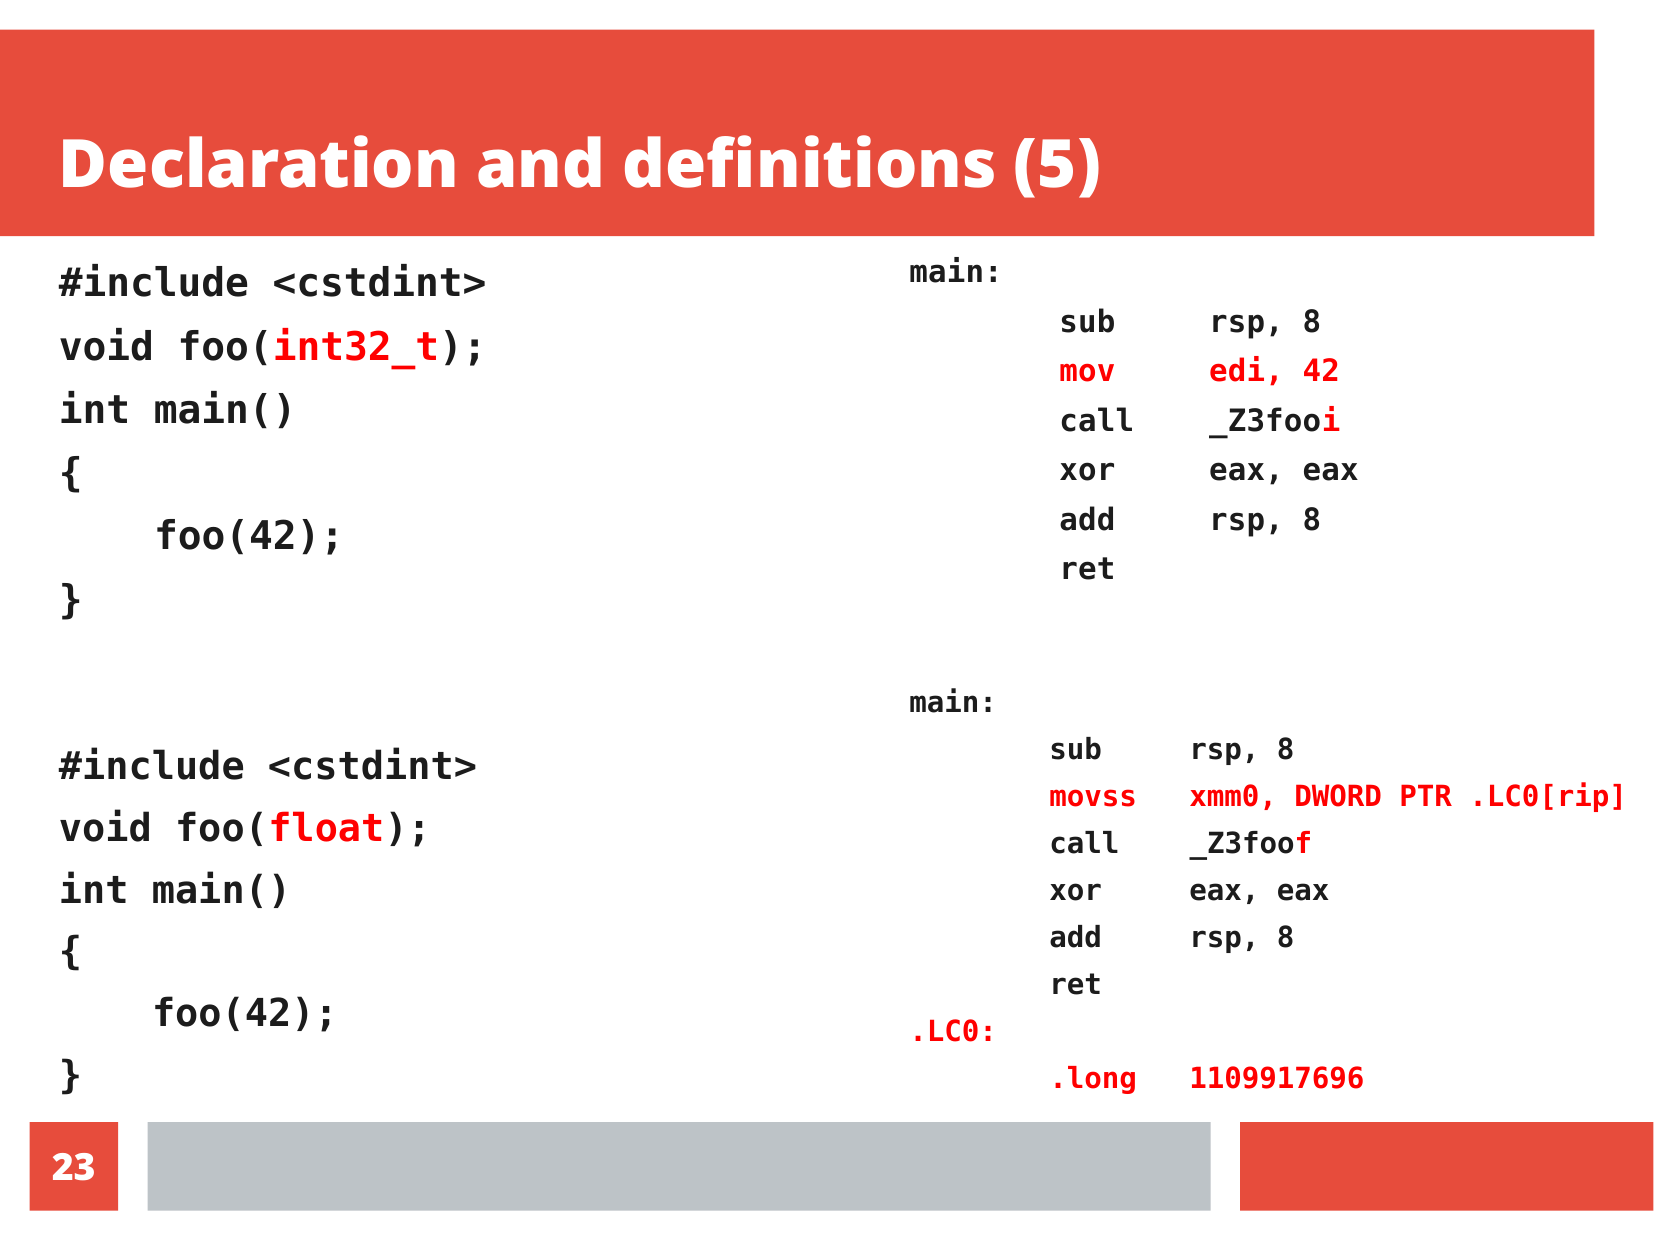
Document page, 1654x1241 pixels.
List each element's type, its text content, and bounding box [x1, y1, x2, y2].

list #include <cstdint> void foo(float); int main() { foo(42); } [59, 744, 591, 1099]
list #include <cstdint> void foo(int32_t); int main() { foo(42); } [59, 259, 603, 626]
list main: sub rsp, 8 mov edi, 42 call _Z3fooi xor eax, eax add rsp, 8 ret [909, 253, 1465, 591]
list main: sub rsp, 8 movss xmm0, DWORD PTR .LC0[rip] call _Z3foof xor eax, eax add rsp, 8 ret .LC0: .long 1109917696 [909, 685, 1642, 1111]
title Declaration and definitions (5) [59, 59, 1595, 207]
